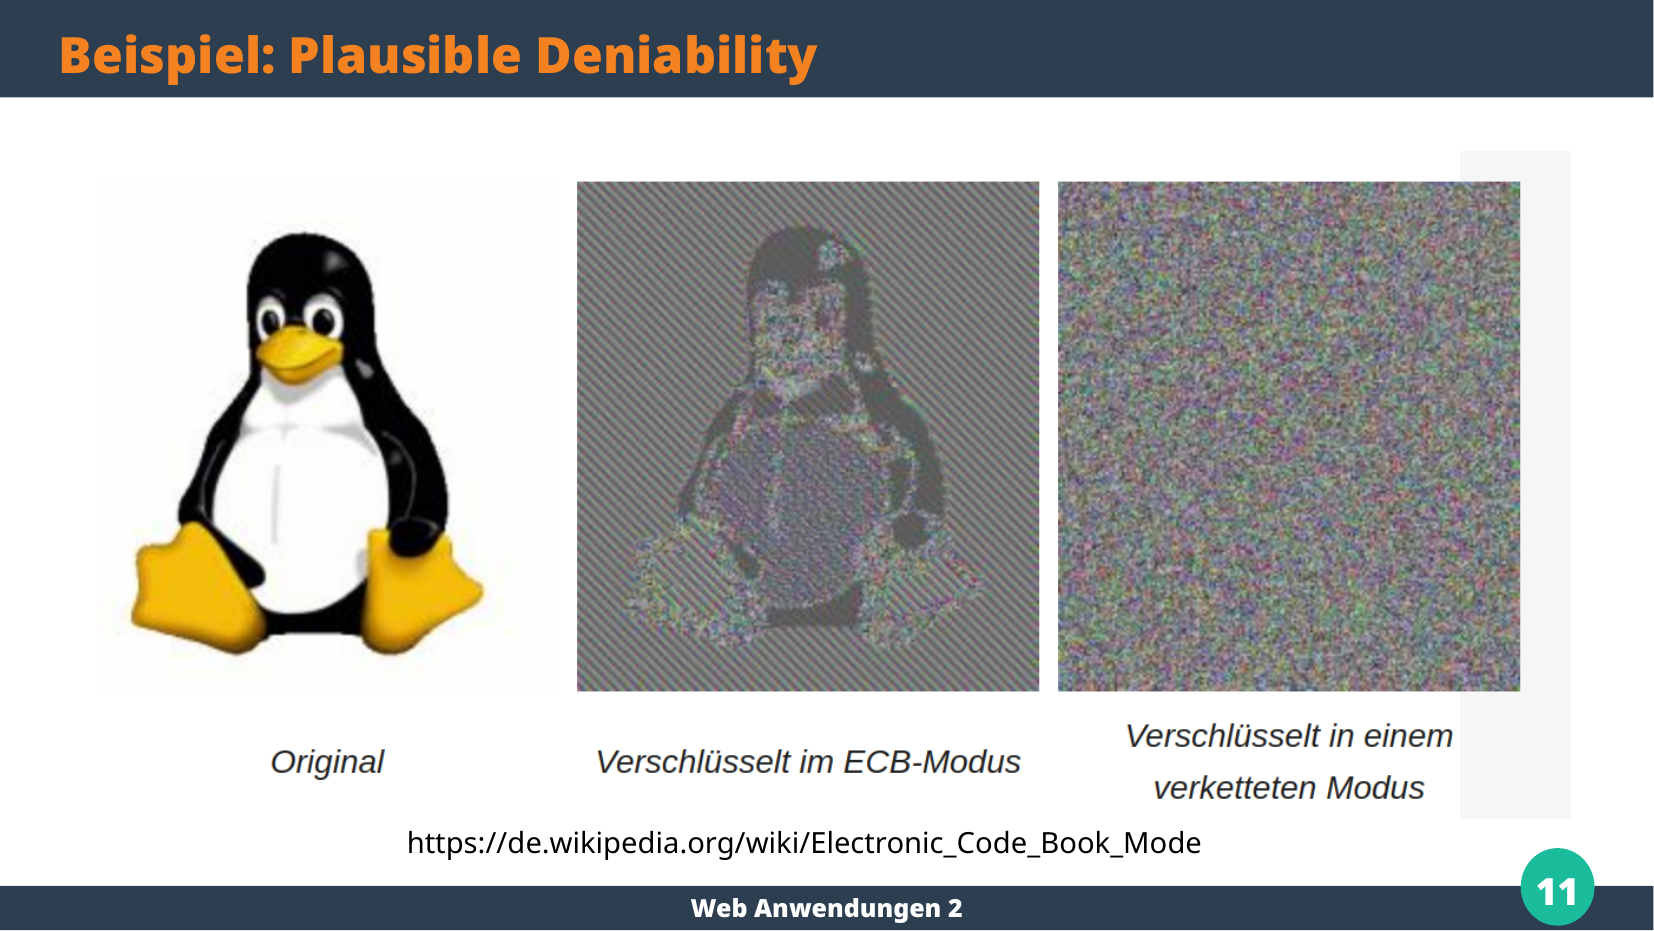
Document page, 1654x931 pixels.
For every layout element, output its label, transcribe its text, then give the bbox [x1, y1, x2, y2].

text_box https://de.wikipedia.org/wiki/Electronic_Code_Book_Mode [392, 814, 1262, 864]
picture [82, 151, 1571, 819]
title Beispiel: Plausible Deniability [59, 8, 1595, 89]
